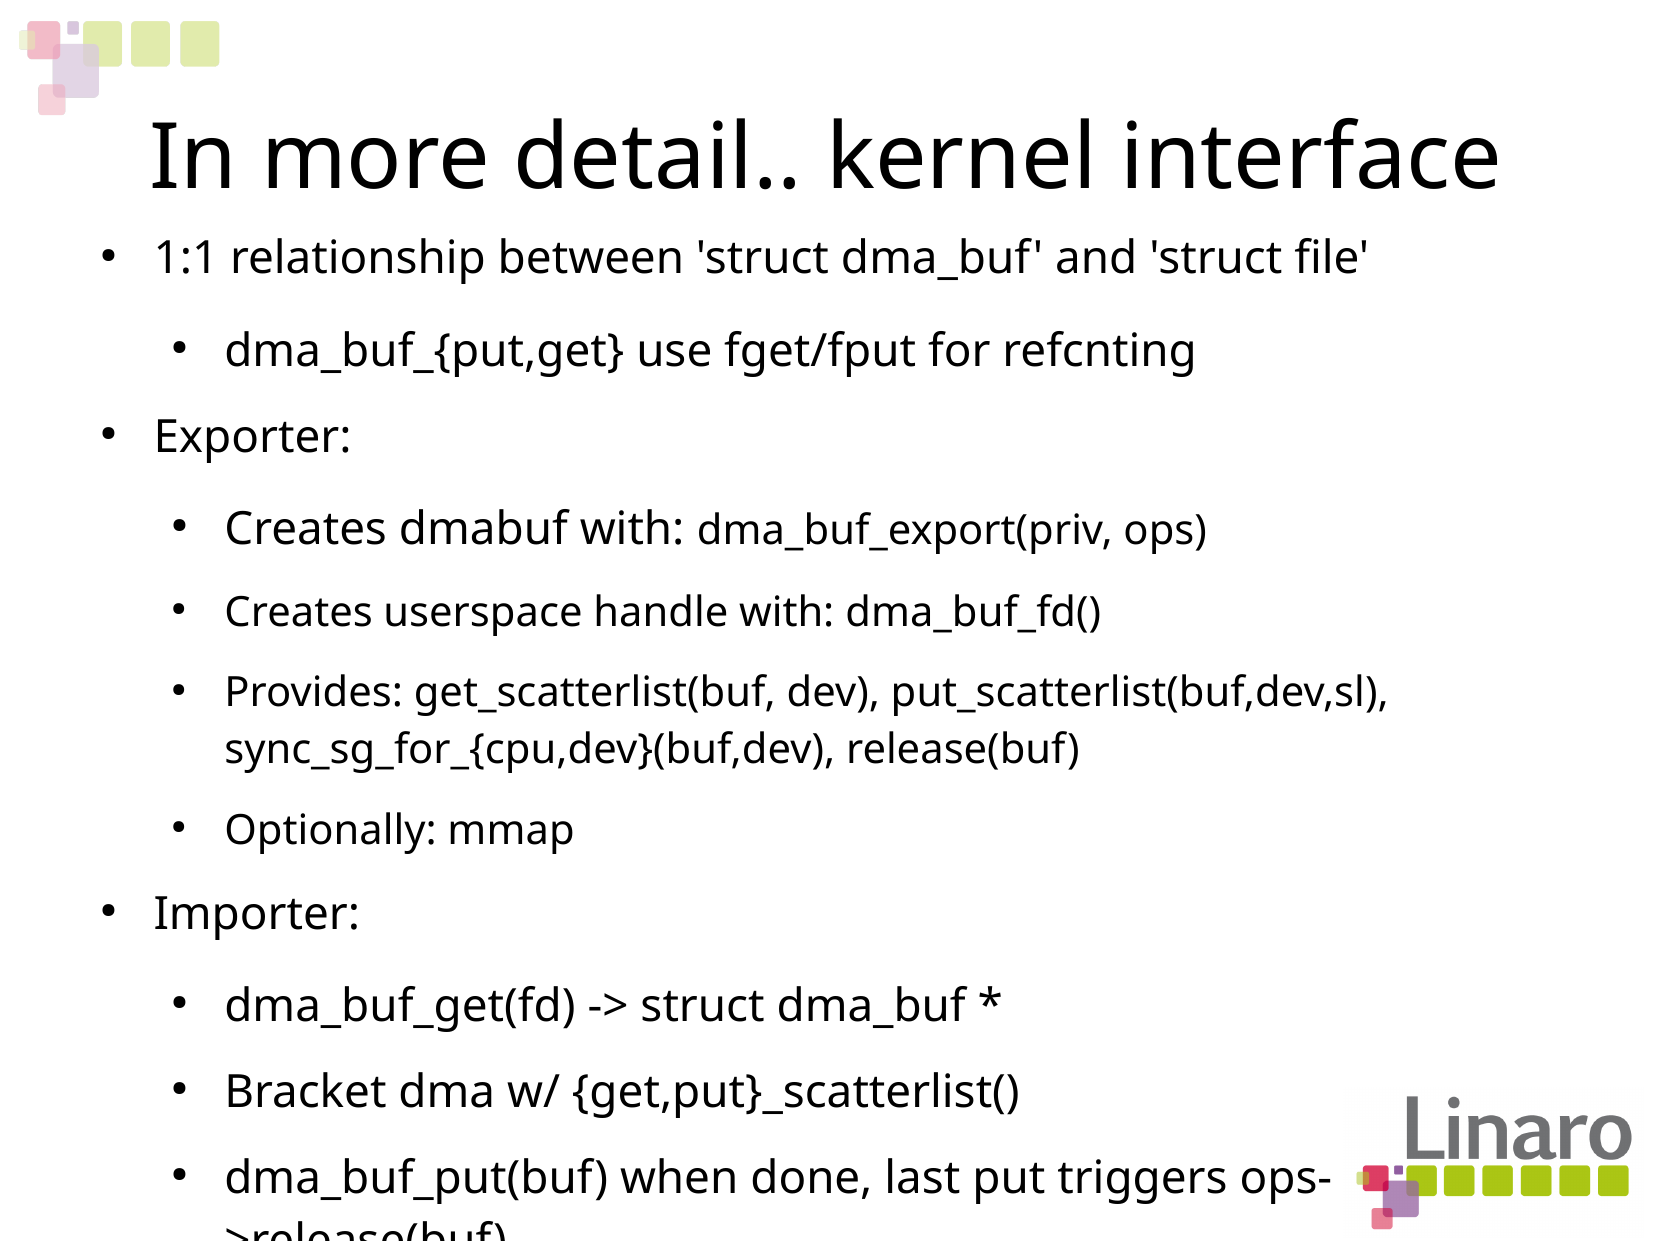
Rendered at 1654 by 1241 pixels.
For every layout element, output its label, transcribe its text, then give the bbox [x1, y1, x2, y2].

picture [1343, 1087, 1644, 1238]
title In more detail.. kernel interface [82, 49, 1571, 225]
list 1:1 relationship between 'struct dma_buf' and 'struct file' dma_buf_{put,get} use fget/fput for refcnting Exporter: Creates dmabuf with: dma_buf_export(priv, ops) Creates userspace handle with: dma_buf_fd() Provides: get_scatterlist(buf, dev), put_scatterlist(buf,dev,sl), sync_sg_for_{cpu,dev}(buf,dev), release(buf) Optionally: mmap Importer: dma_buf_get(fd) -> struct dma_buf * Bracket dma w/ {get,put}_scatterlist() dma_buf_put(buf) when done, last put triggers ops->release(buf) [82, 225, 1571, 1109]
